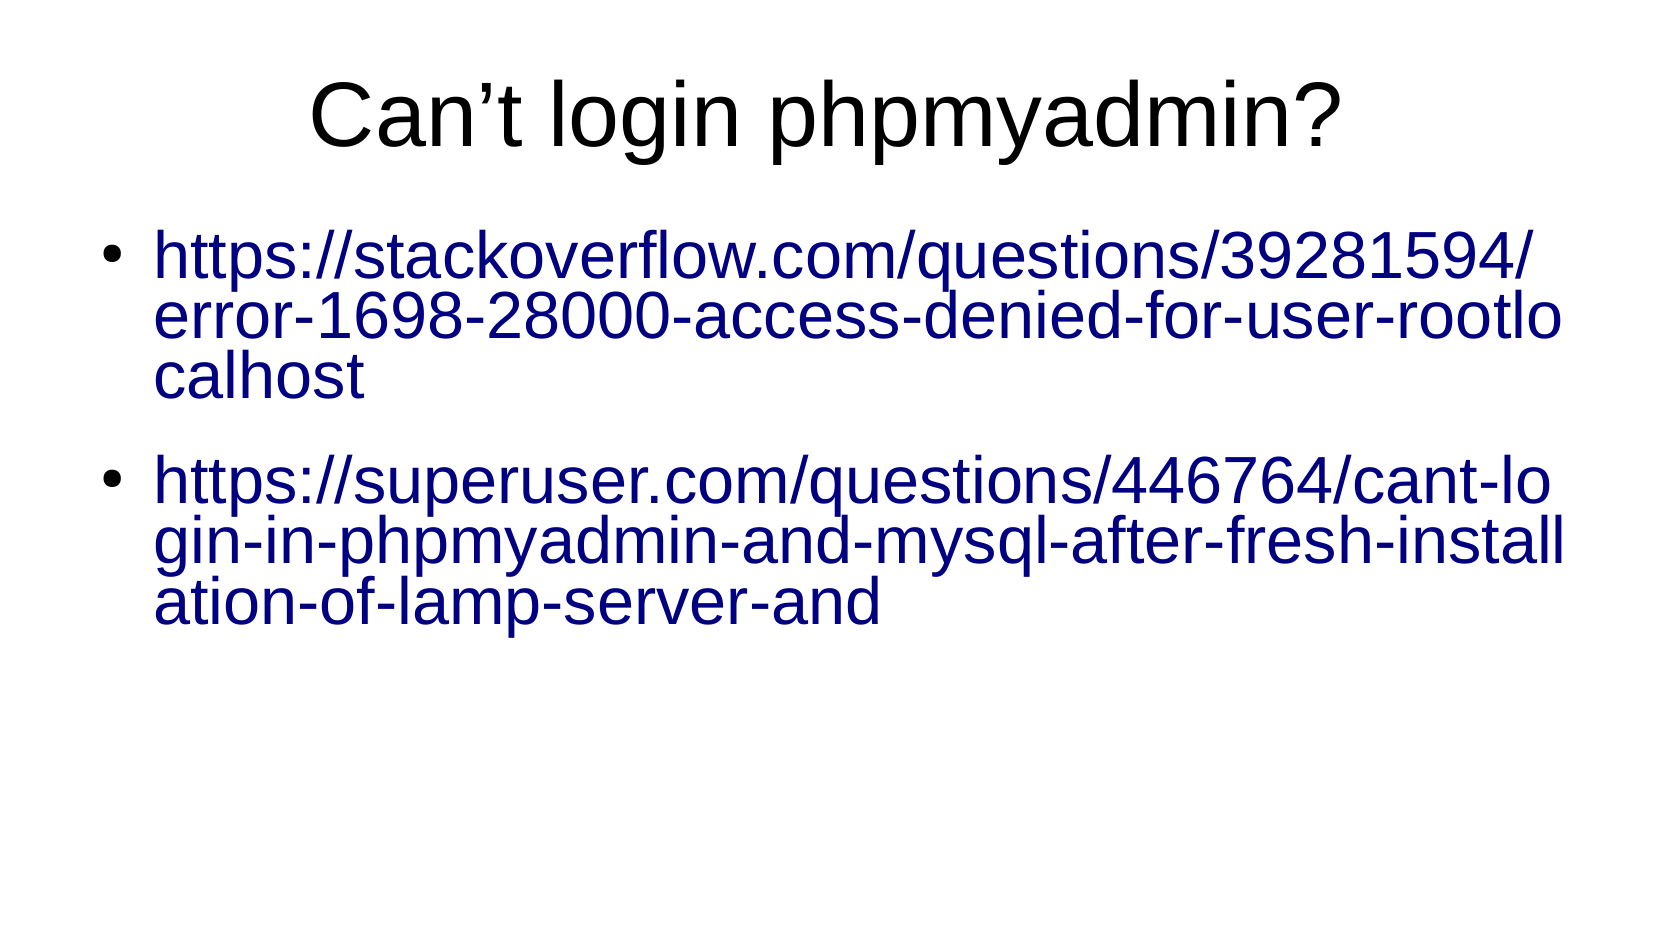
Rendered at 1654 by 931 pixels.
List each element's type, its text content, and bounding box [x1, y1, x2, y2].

list https://stackoverflow.com/questions/39281594/error-1698-28000-access-denied-for-user-rootlocalhost https://superuser.com/questions/446764/cant-login-in-phpmyadmin-and-mysql-after-fresh-installation-of-lamp-server-and [82, 217, 1571, 758]
title Can’t login phpmyadmin? [82, 37, 1571, 193]
